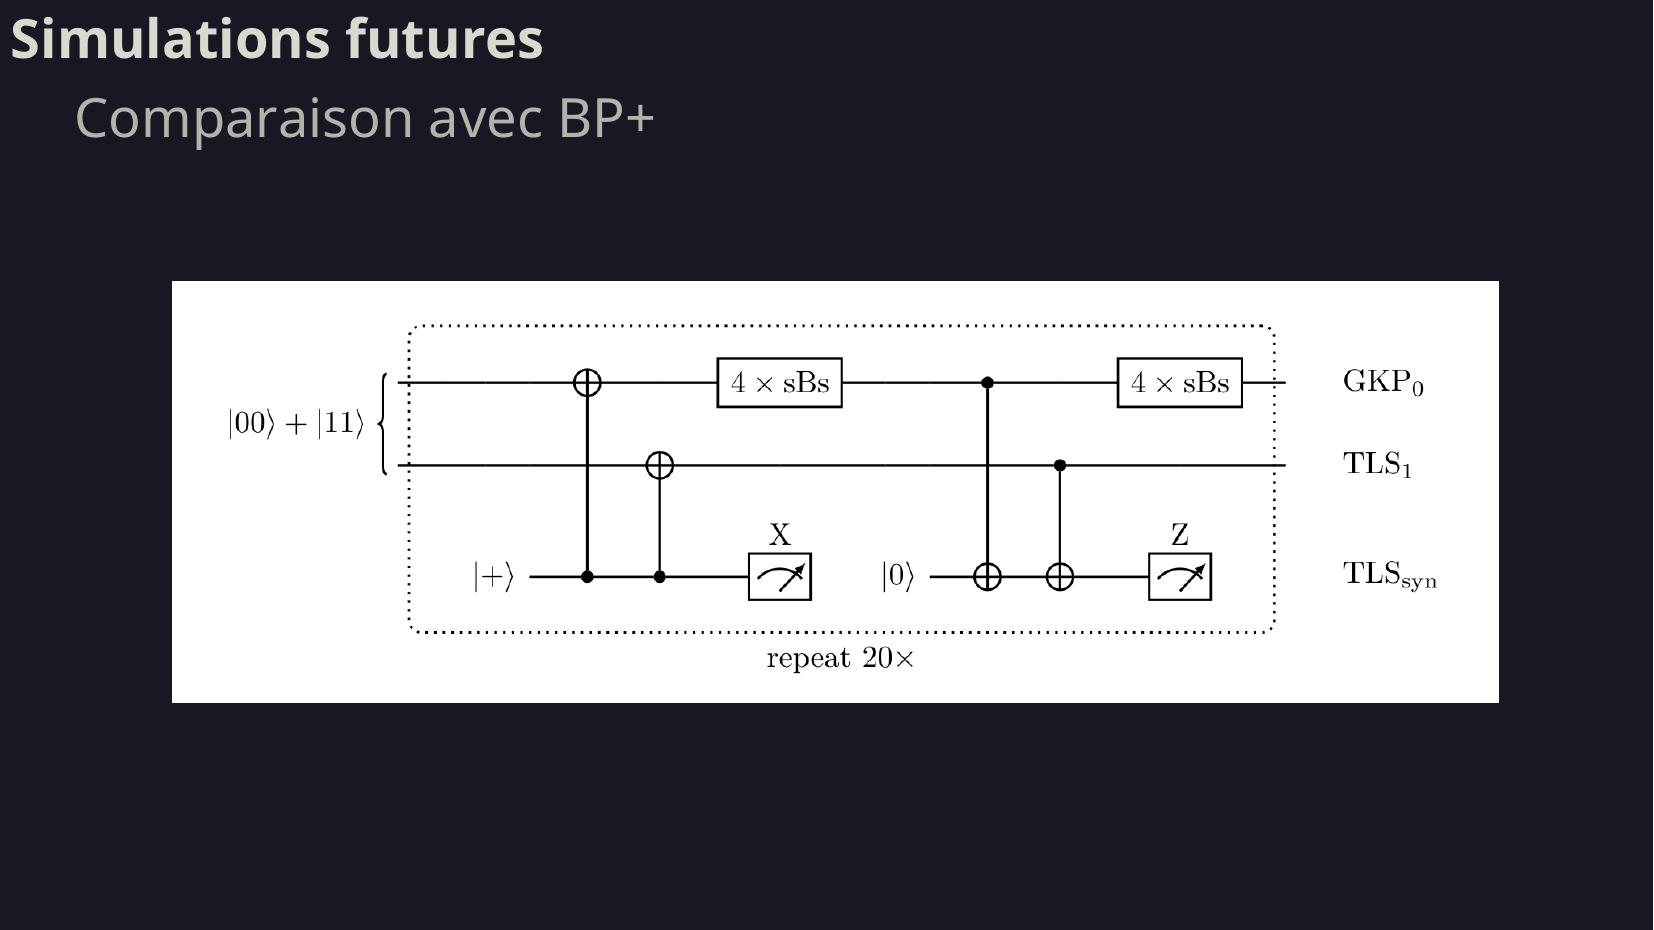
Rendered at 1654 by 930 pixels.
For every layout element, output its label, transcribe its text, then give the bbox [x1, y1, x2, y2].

text_box Simulations futures [10, 0, 1635, 80]
text_box Comparaison avec BP+ [74, 79, 810, 155]
picture [172, 281, 1499, 703]
